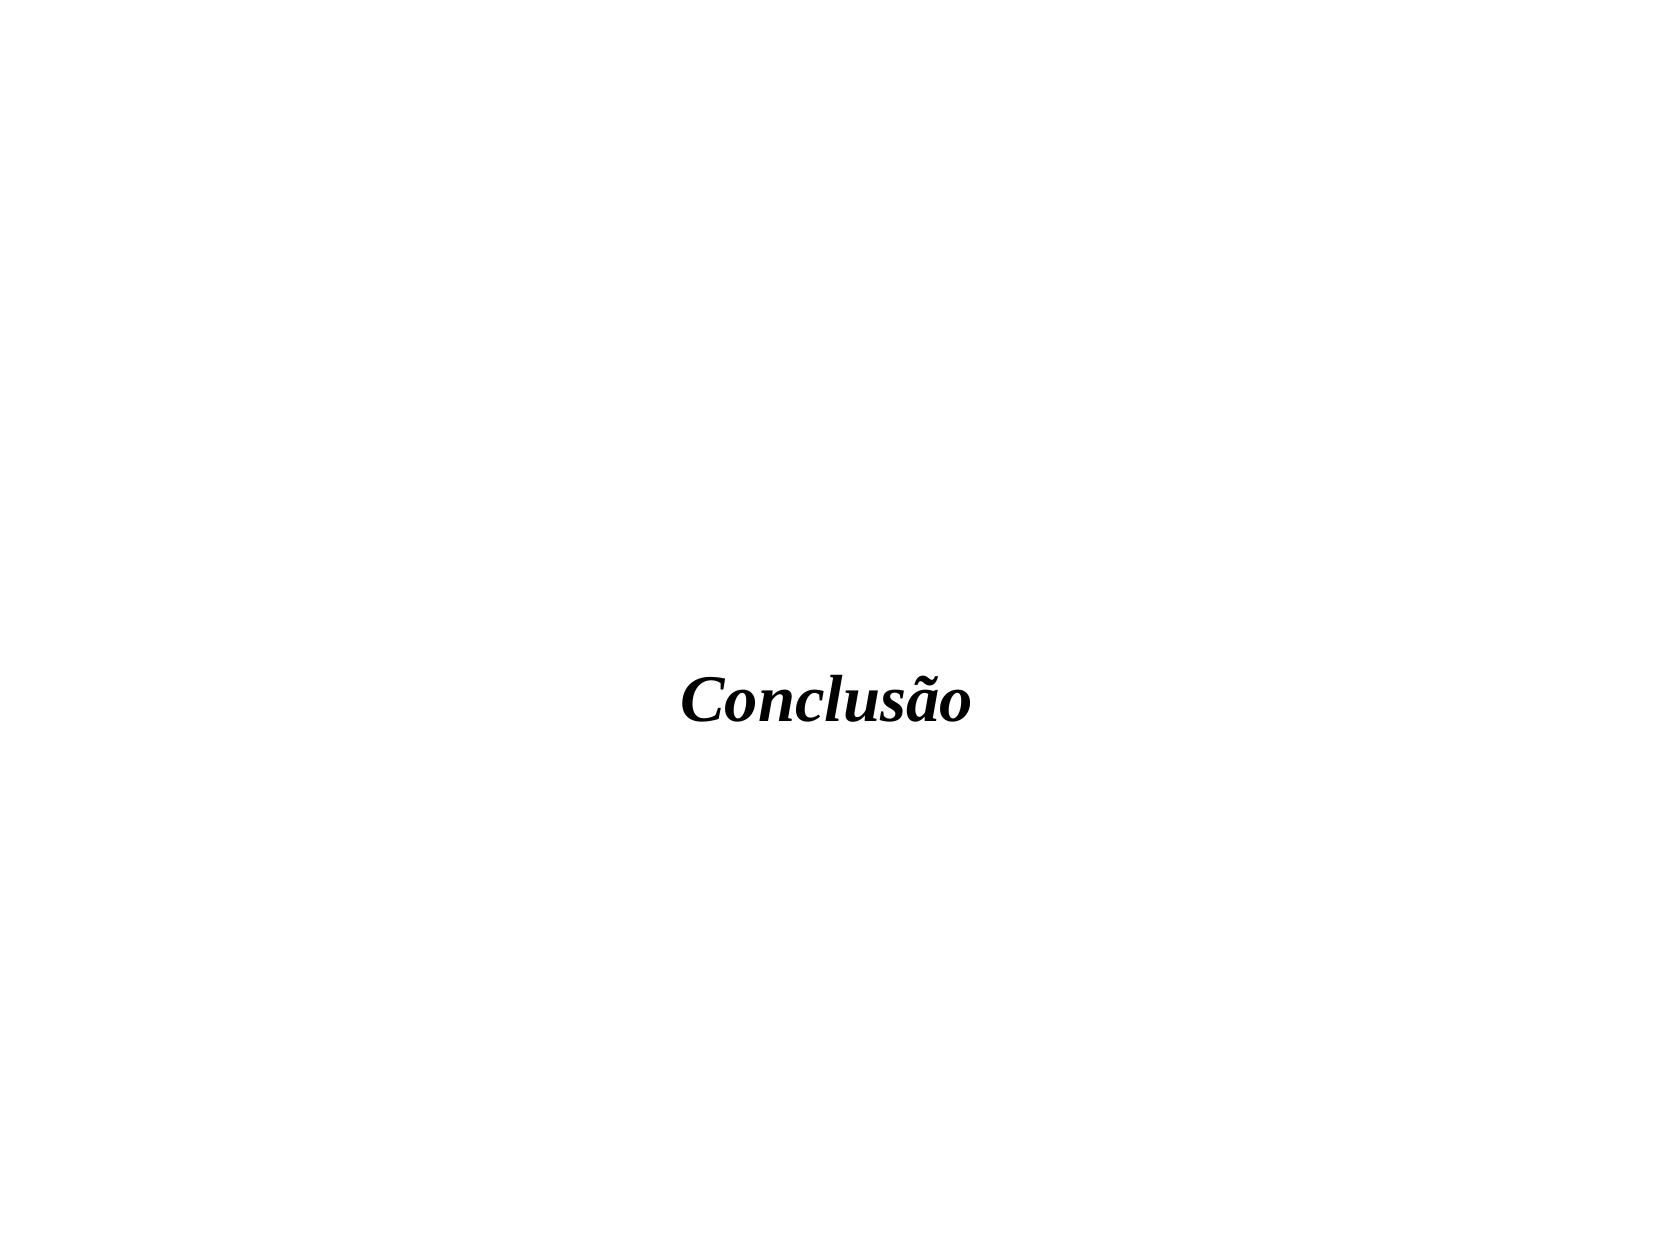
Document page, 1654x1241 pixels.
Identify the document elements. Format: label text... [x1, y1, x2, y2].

subtitle Conclusão [82, 297, 1571, 1102]
